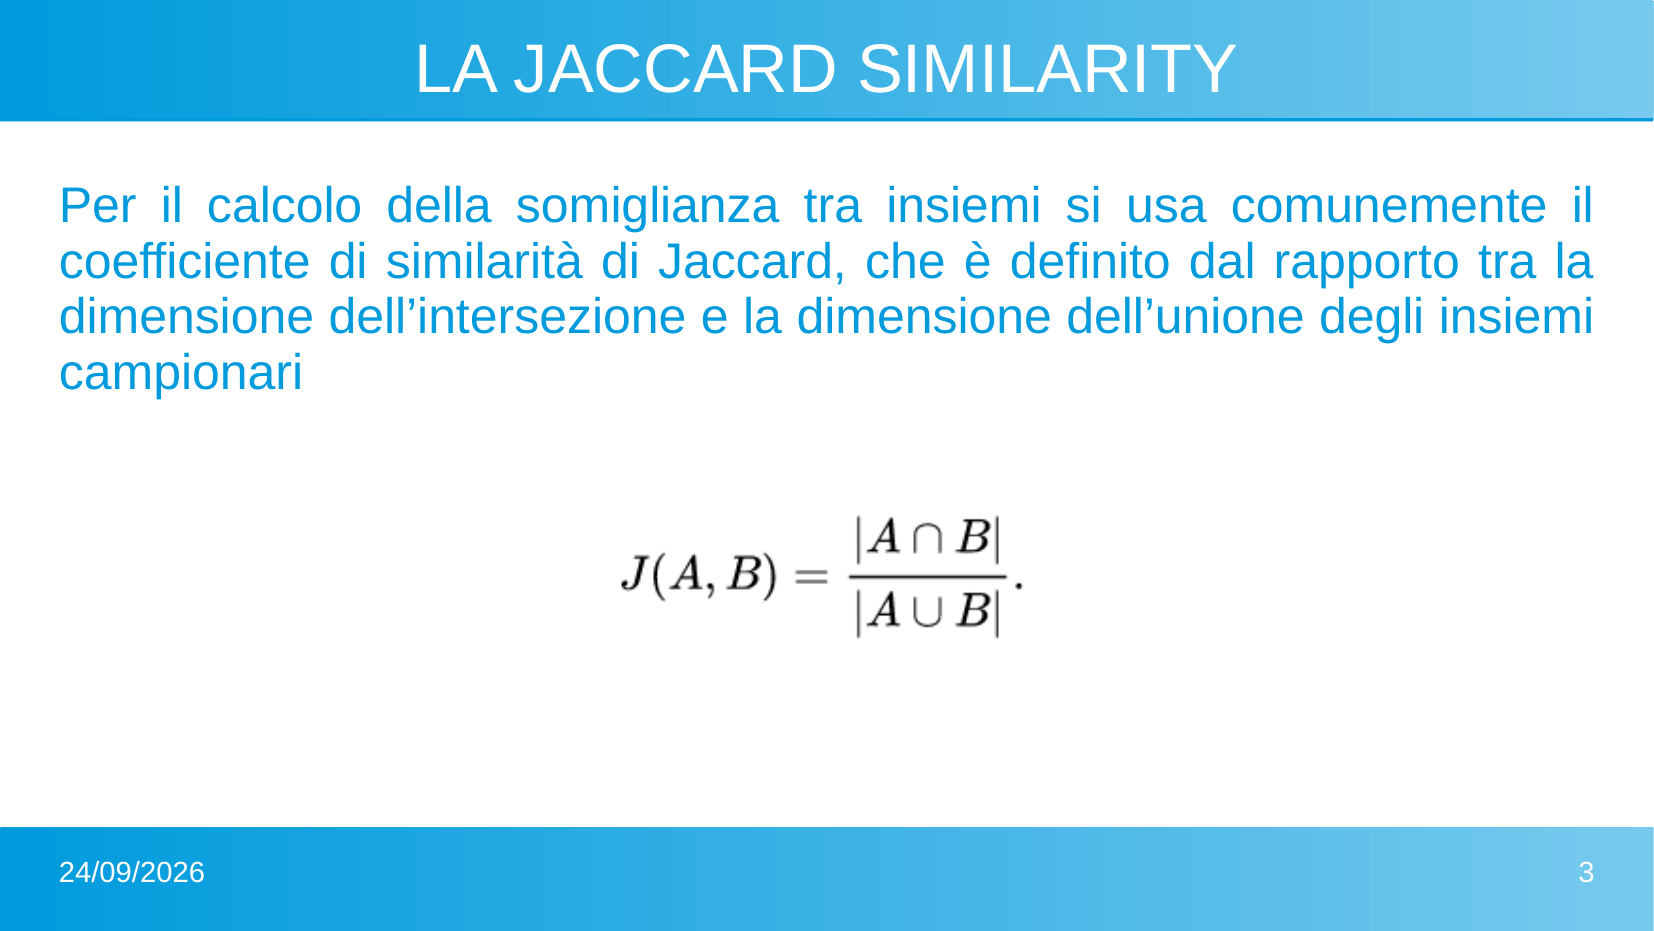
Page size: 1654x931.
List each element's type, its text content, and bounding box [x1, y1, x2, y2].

list Per il calcolo della somiglianza tra insiemi si usa comunemente il coefficiente di similarità di Jaccard, che è definito dal rapporto tra la dimensione dell’intersezione e la dimensione dell’unione degli insiemi campionari [59, 177, 1595, 768]
title LA JACCARD SIMILARITY [59, 29, 1595, 108]
picture [590, 499, 1063, 650]
